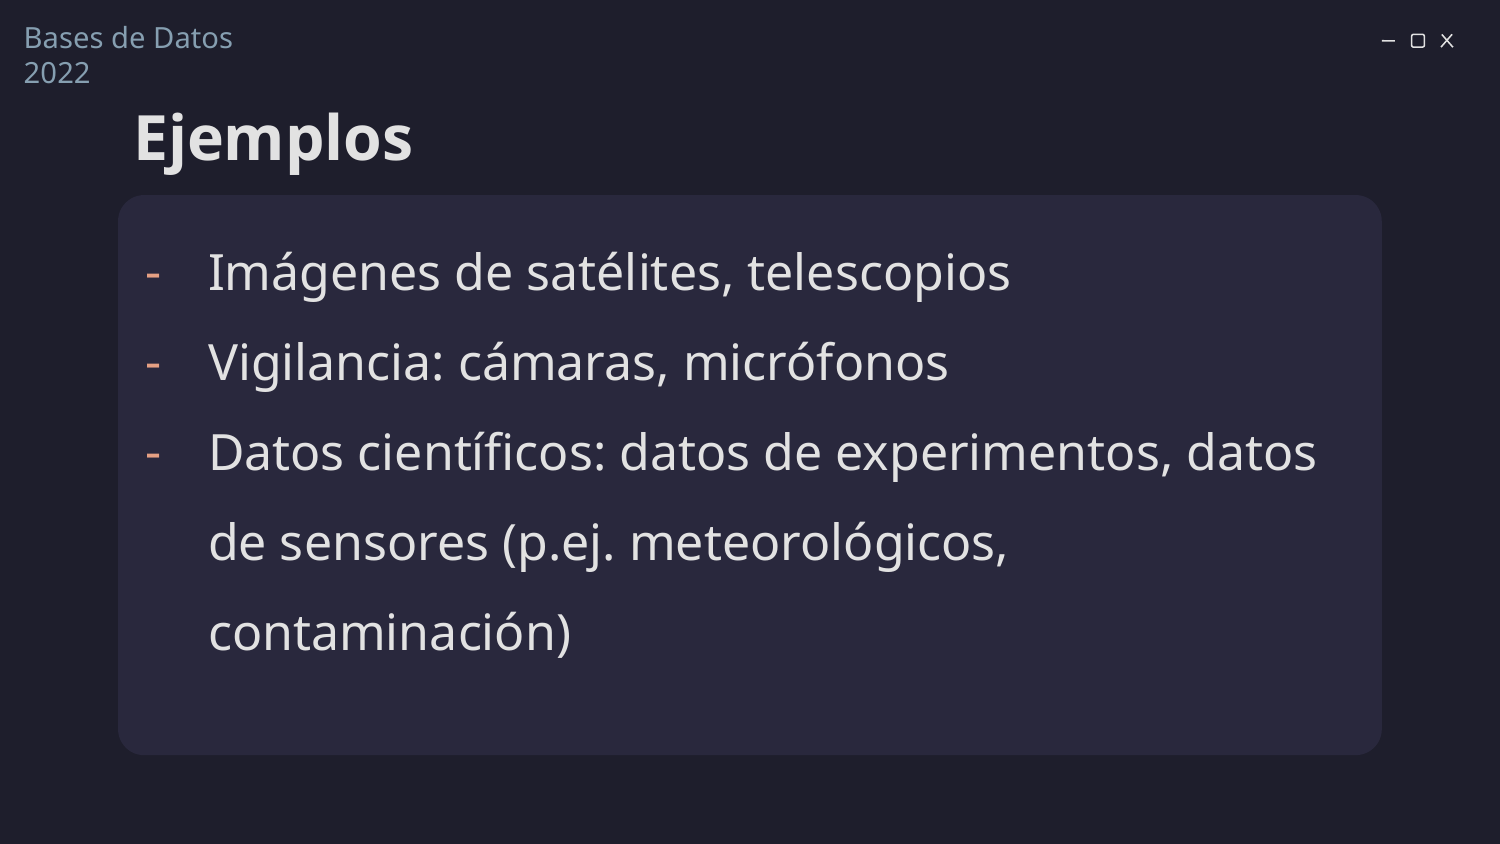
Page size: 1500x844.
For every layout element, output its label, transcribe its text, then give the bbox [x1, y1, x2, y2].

title Ejemplos [118, 88, 1382, 183]
list Imágenes de satélites, telescopios Vigilancia: cámaras, micrófonos Datos científicos: datos de experimentos, datos de sensores (p.ej. meteorológicos, contaminación) [118, 195, 1382, 750]
